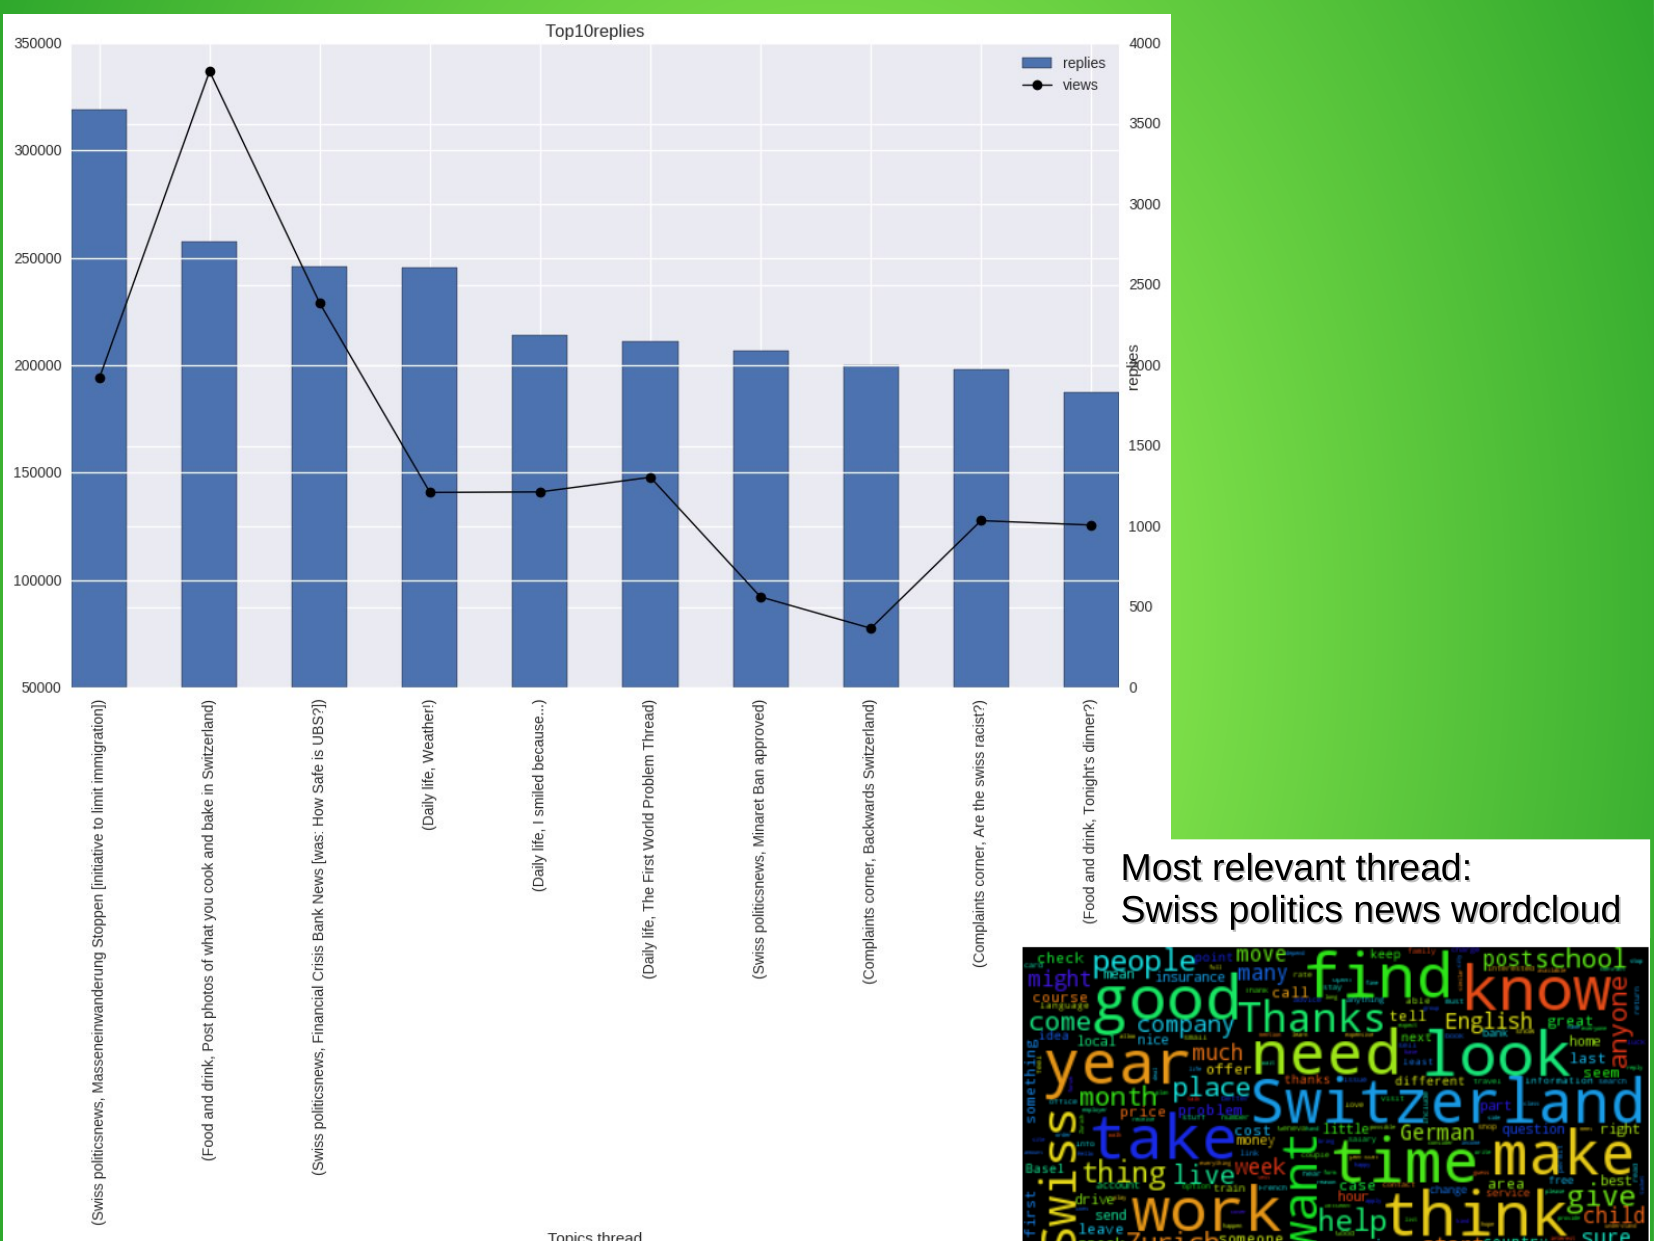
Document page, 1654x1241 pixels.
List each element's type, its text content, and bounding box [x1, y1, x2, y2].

picture [3, 14, 1651, 1241]
text_box Most relevant thread: Swiss politics news wordcloud [1105, 839, 1651, 939]
